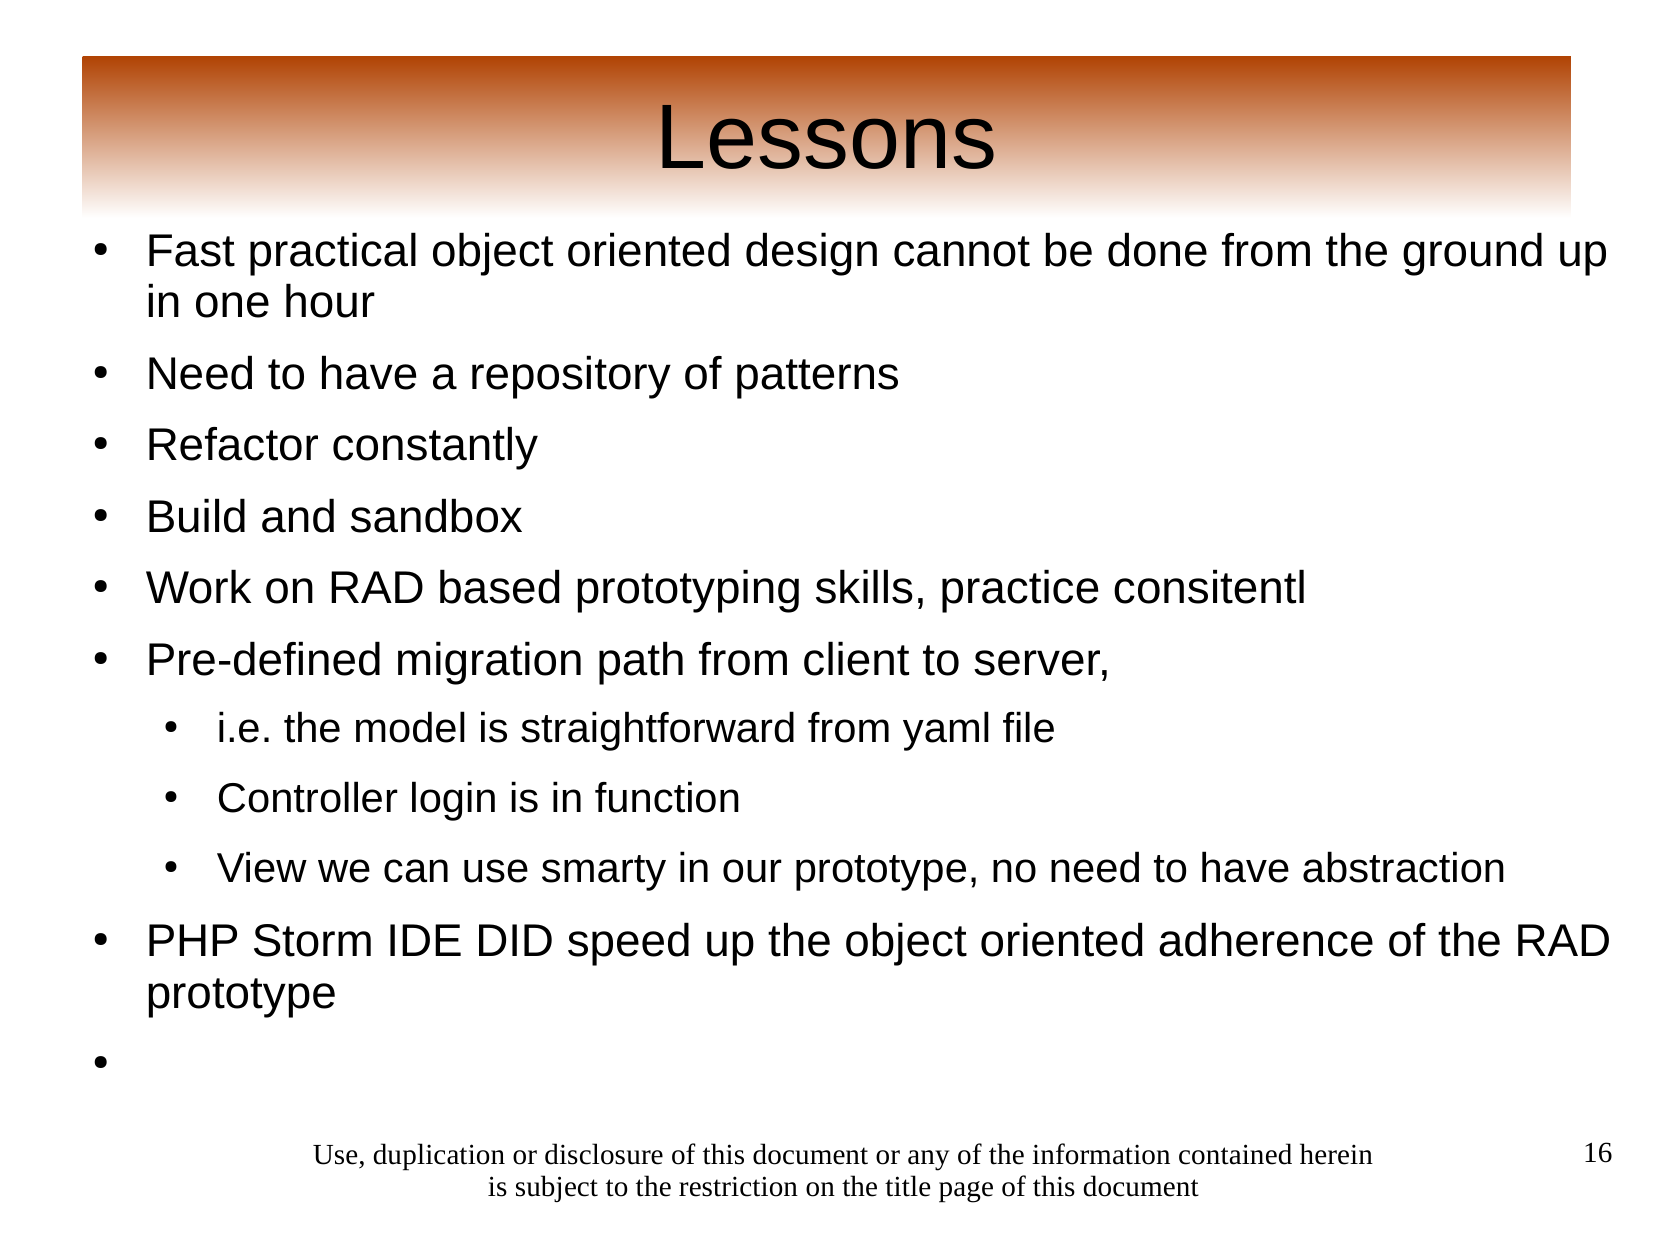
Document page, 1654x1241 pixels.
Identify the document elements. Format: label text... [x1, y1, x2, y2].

list Fast practical object oriented design cannot be done from the ground up in one hour Need to have a repository of patterns Refactor constantly Build and sandbox Work on RAD based prototyping skills, practice consitentl Pre-defined migration path from client to server, i.e. the model is straightforward from yaml file Controller login is in function View we can use smarty in our prototype, no need to have abstraction PHP Storm IDE DID speed up the object oriented adherence of the RAD prototype [75, 225, 1613, 1126]
title Lessons [82, 56, 1571, 218]
